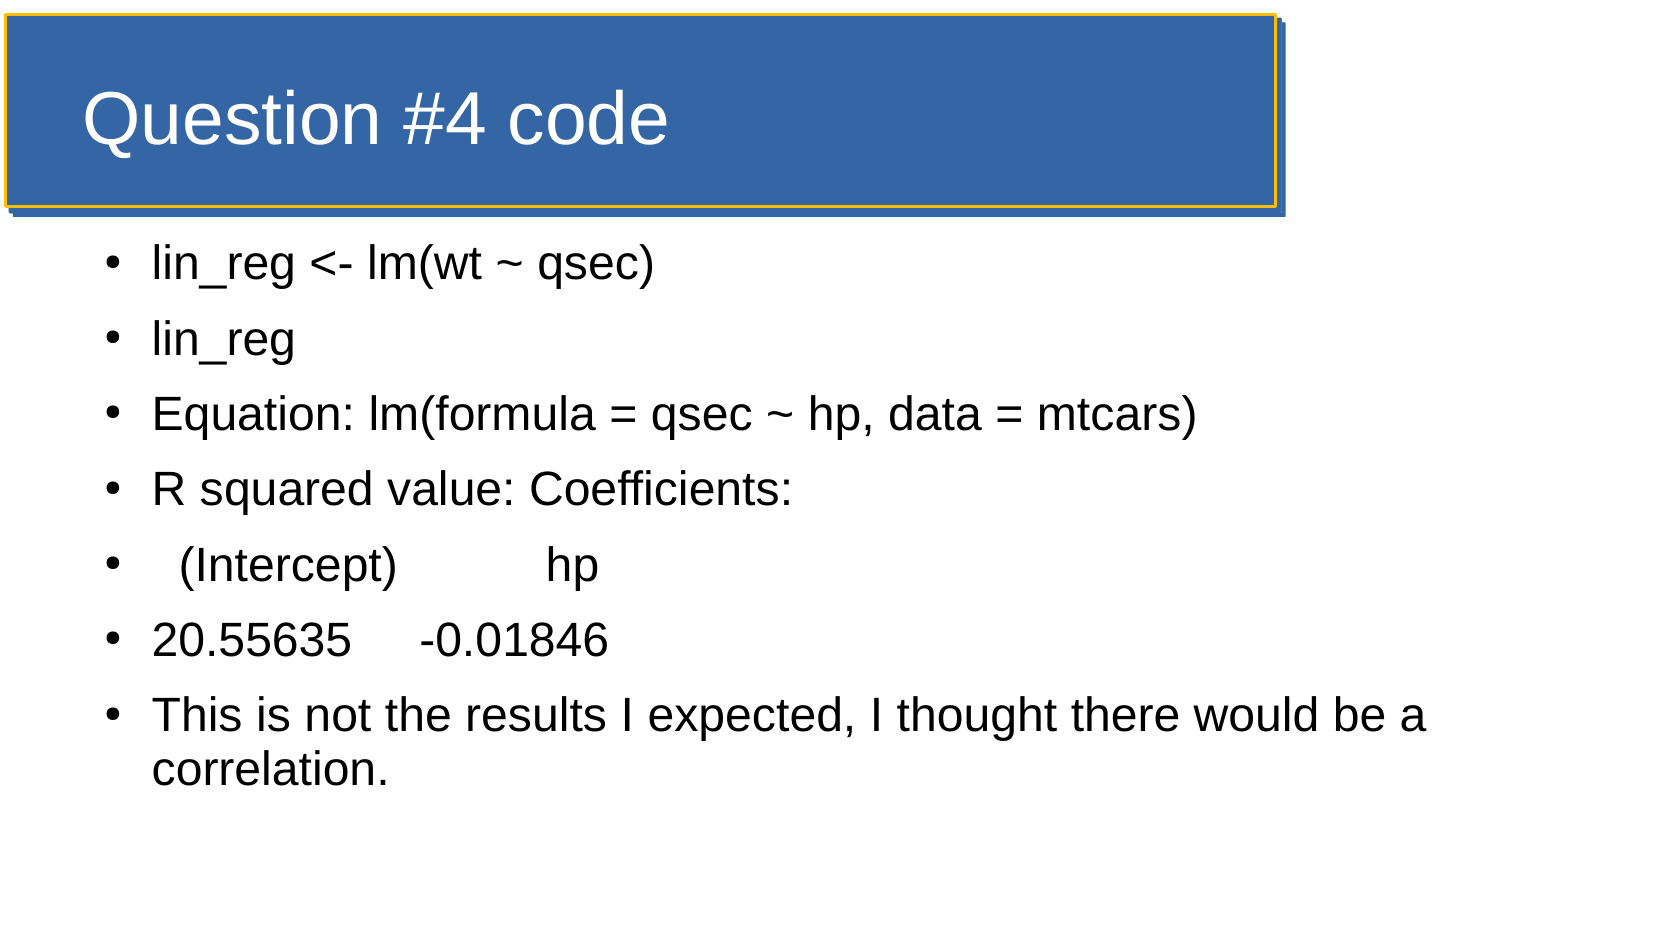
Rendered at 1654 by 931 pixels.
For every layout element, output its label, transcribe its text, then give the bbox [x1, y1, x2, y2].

list lin_reg <- lm(wt ~ qsec) lin_reg Equation: lm(formula = qsec ~ hp, data = mtcars) R squared value: Coefficients: (Intercept) hp 20.55635 -0.01846 This is not the results I expected, I thought there would be a correlation. [88, 236, 1565, 798]
title Question #4 code [82, 44, 1235, 192]
